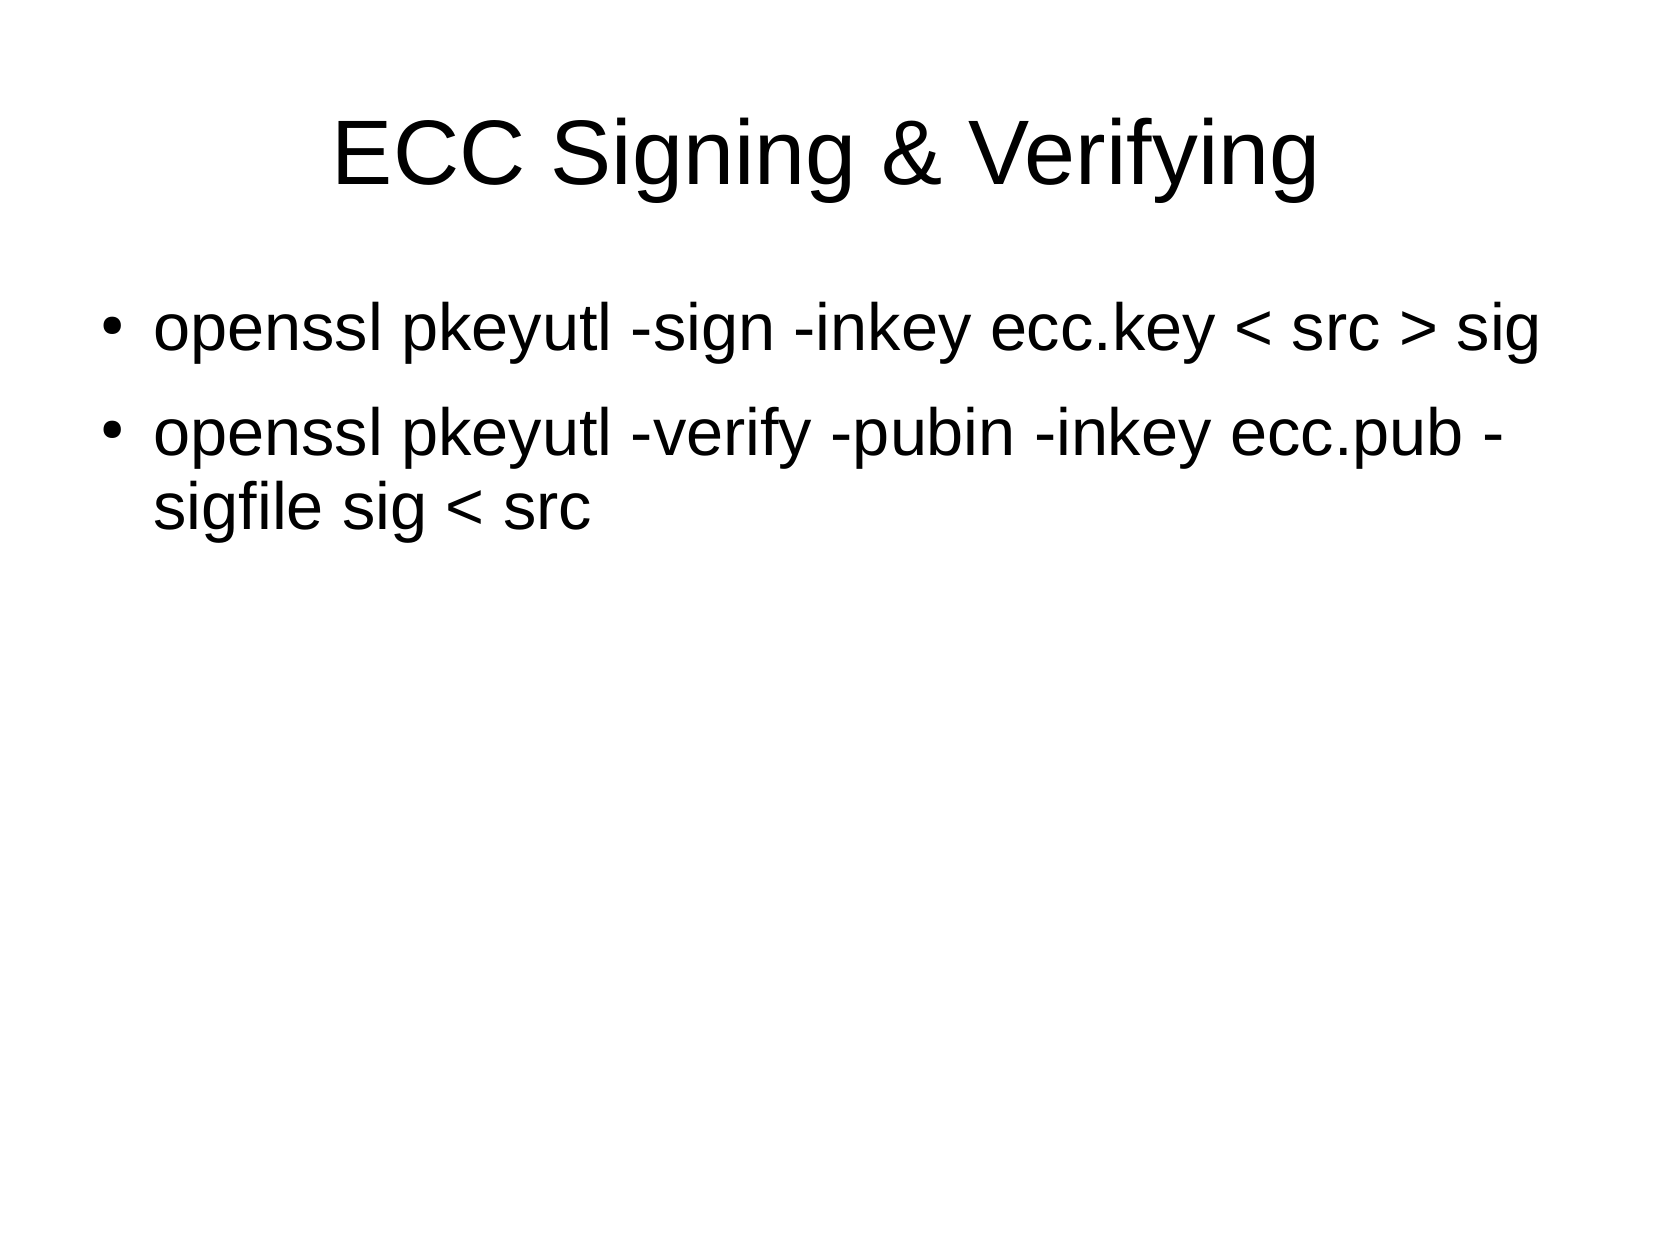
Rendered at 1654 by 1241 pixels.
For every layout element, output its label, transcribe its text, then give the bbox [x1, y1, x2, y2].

title ECC Signing & Verifying [82, 49, 1571, 257]
list openssl pkeyutl -sign -inkey ecc.key < src > sig openssl pkeyutl -verify -pubin -inkey ecc.pub -sigfile sig < src [82, 290, 1571, 1010]
